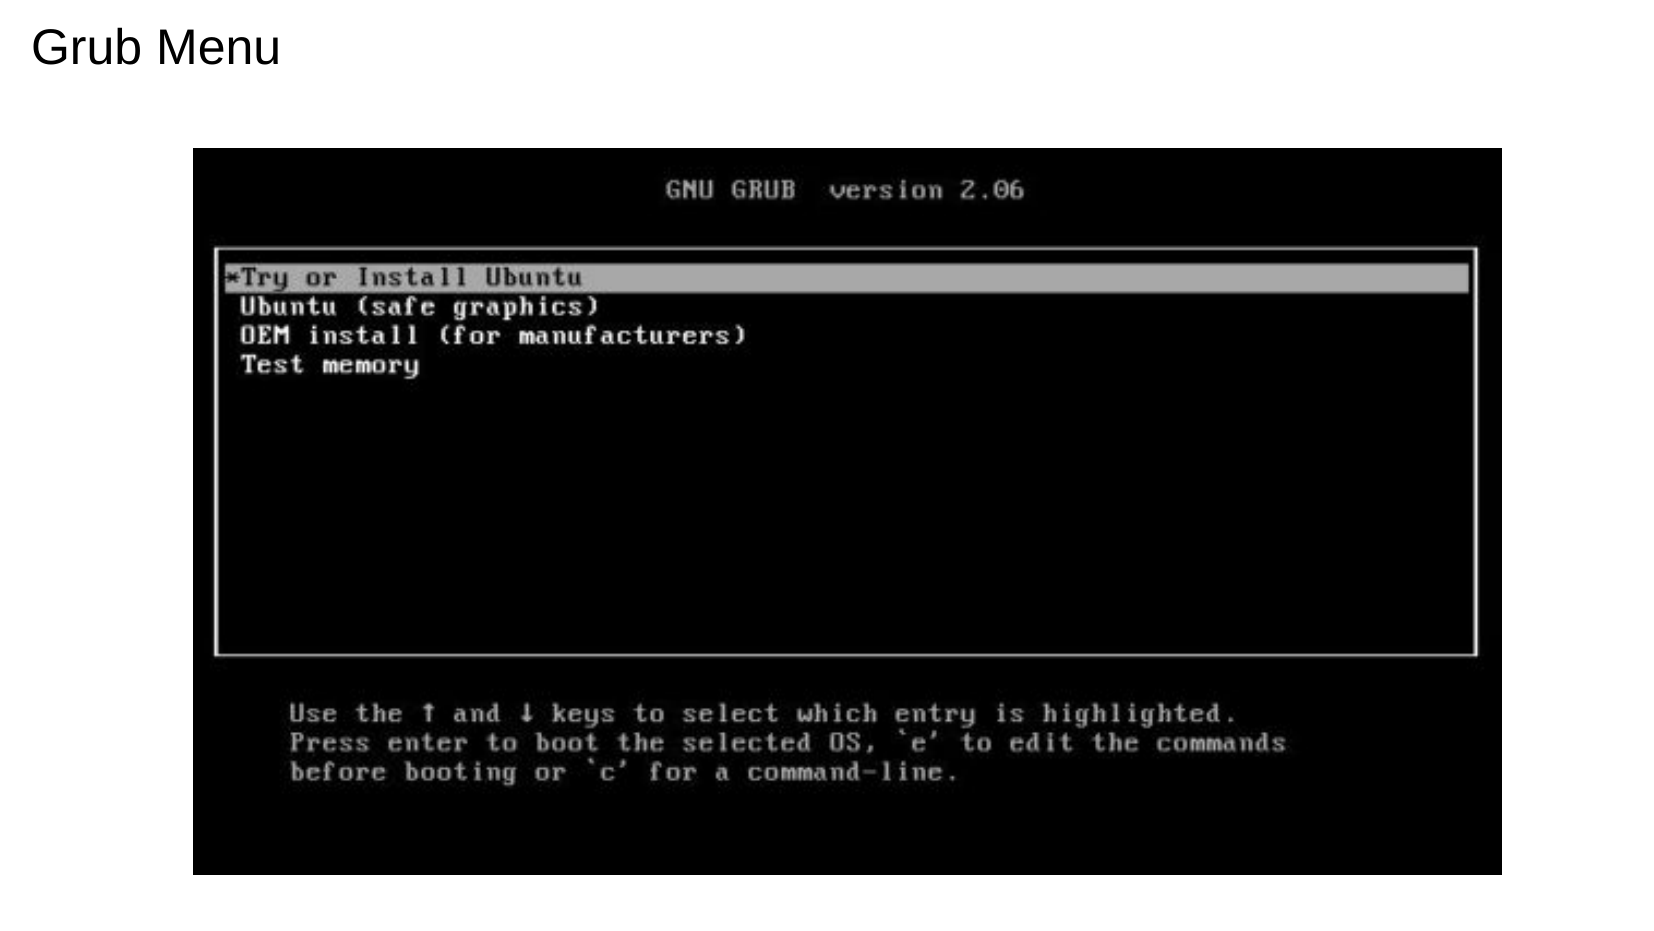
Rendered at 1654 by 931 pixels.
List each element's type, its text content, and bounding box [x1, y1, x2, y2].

picture [193, 148, 1502, 875]
subtitle Grub Menu [31, 18, 1520, 349]
